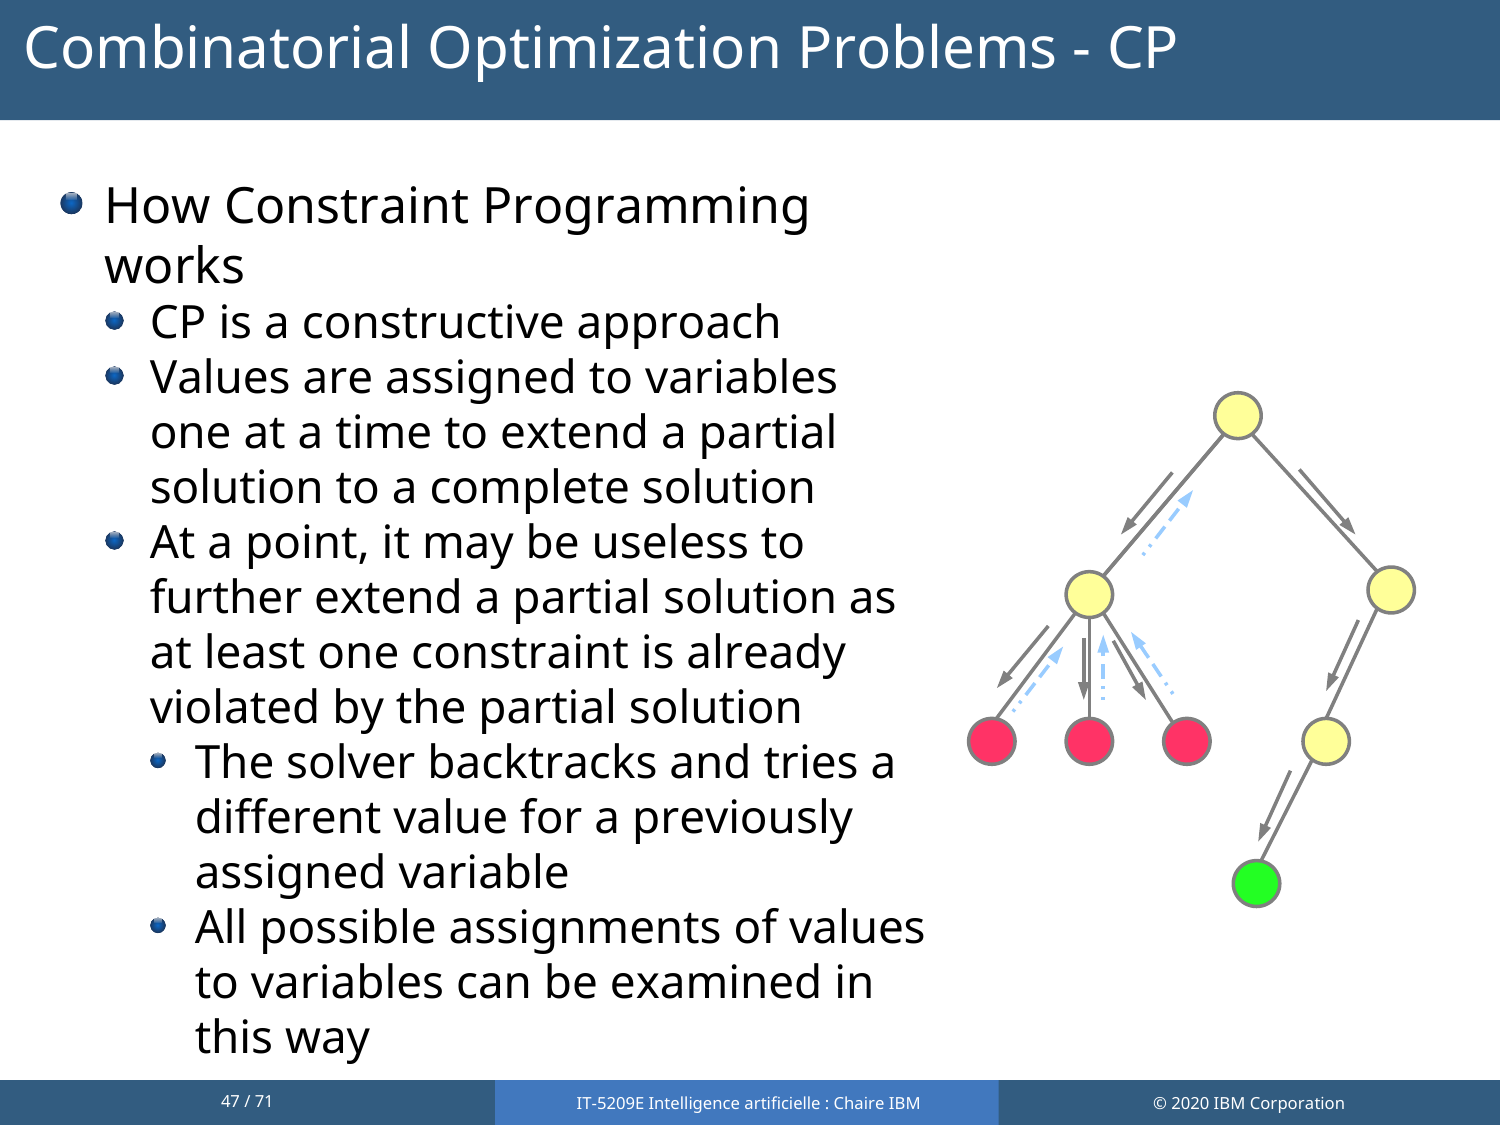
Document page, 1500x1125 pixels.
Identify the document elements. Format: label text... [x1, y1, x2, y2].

text_box [1066, 571, 1113, 618]
text_box [1066, 718, 1113, 765]
list How Constraint Programming works CP is a constructive approach Values are assigned to variables one at a time to extend a partial solution to a complete solution At a point, it may be useless to further extend a partial solution as at least one constraint is already violated by the partial solution The solver backtracks and tries a different value for a previously assigned variable All possible assignments of values to variables can be examined in this way [45, 165, 946, 1071]
title Combinatorial Optimization Problems - CP [0, 0, 1500, 121]
text_box [1163, 718, 1211, 765]
text_box [968, 718, 1016, 765]
text_box [1302, 718, 1350, 765]
text_box [1233, 860, 1280, 907]
text_box [1214, 392, 1262, 439]
text_box [1368, 567, 1415, 613]
